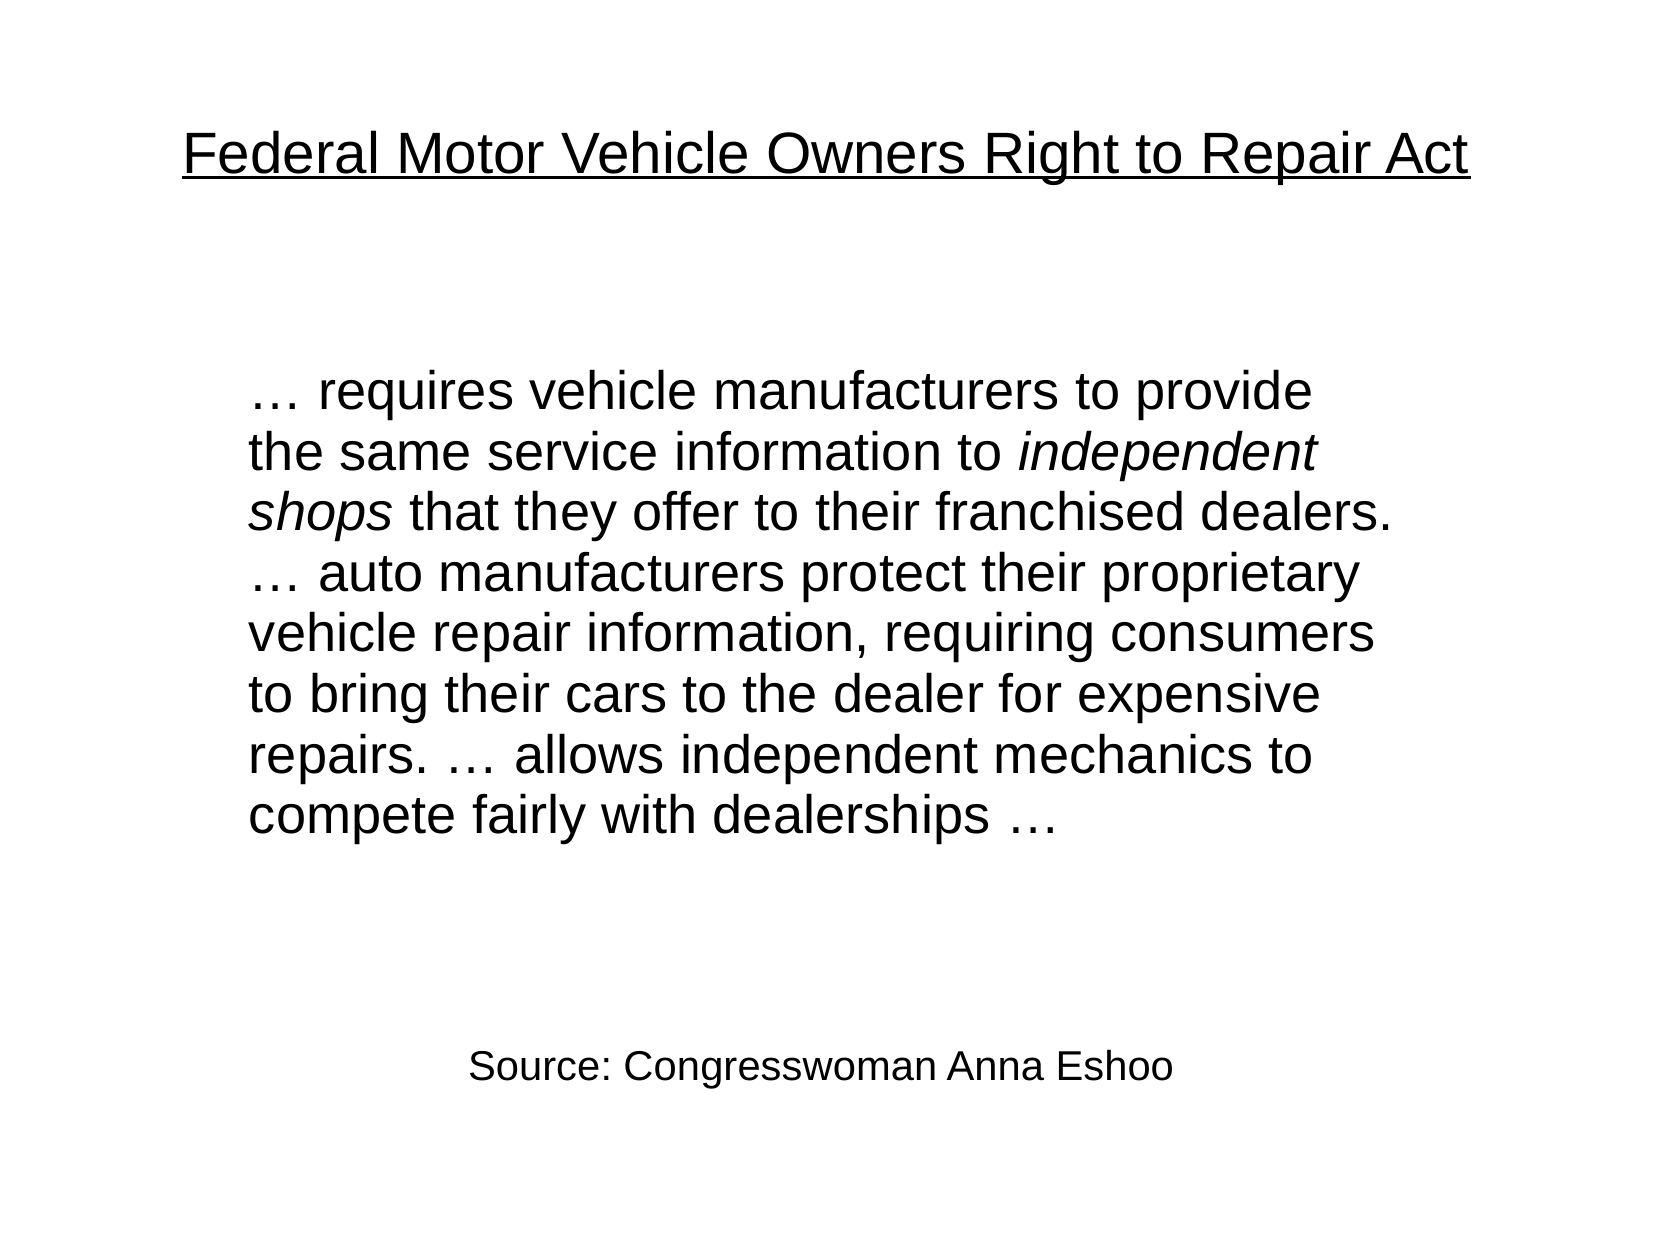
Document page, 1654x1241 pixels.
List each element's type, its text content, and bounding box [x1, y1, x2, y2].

text_box Source: Congresswoman Anna Eshoo [453, 1035, 1201, 1097]
text_box … requires vehicle manufacturers to provide the same service information to independent shops that they offer to their franchised dealers.… auto manufacturers protect their proprietary vehicle repair information, requiring consumers to bring their cars to the dealer for expensive repairs. … allows independent mechanics to compete fairly with dealerships … [234, 353, 1420, 853]
title Federal Motor Vehicle Owners Right to Repair Act [82, 49, 1571, 257]
